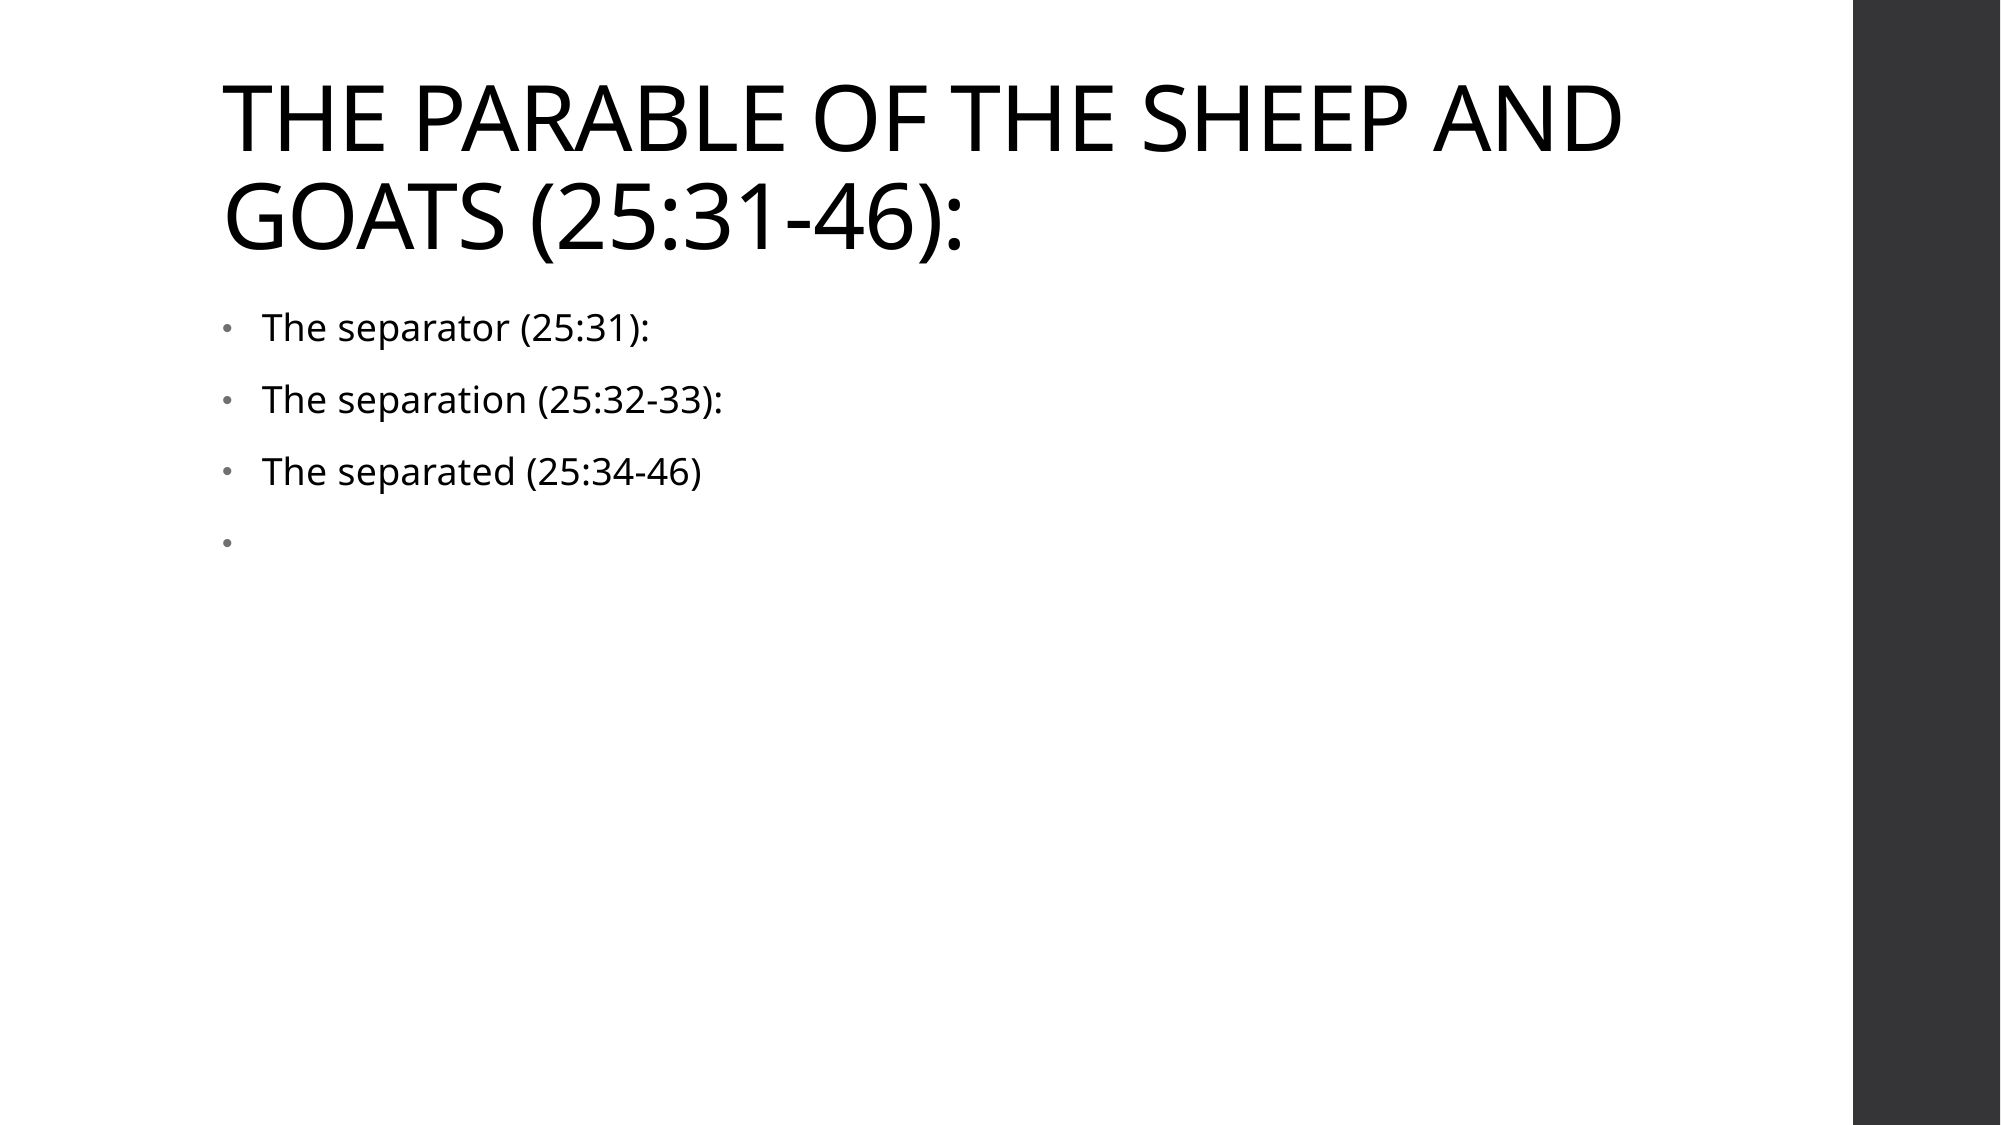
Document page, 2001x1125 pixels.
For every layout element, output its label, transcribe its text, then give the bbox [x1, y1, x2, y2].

list The separator (25:31): The separation (25:32-33): The separated (25:34-46) [206, 299, 1617, 1014]
title THE PARABLE OF THE SHEEP AND GOATS (25:31-46): [206, 60, 1797, 278]
